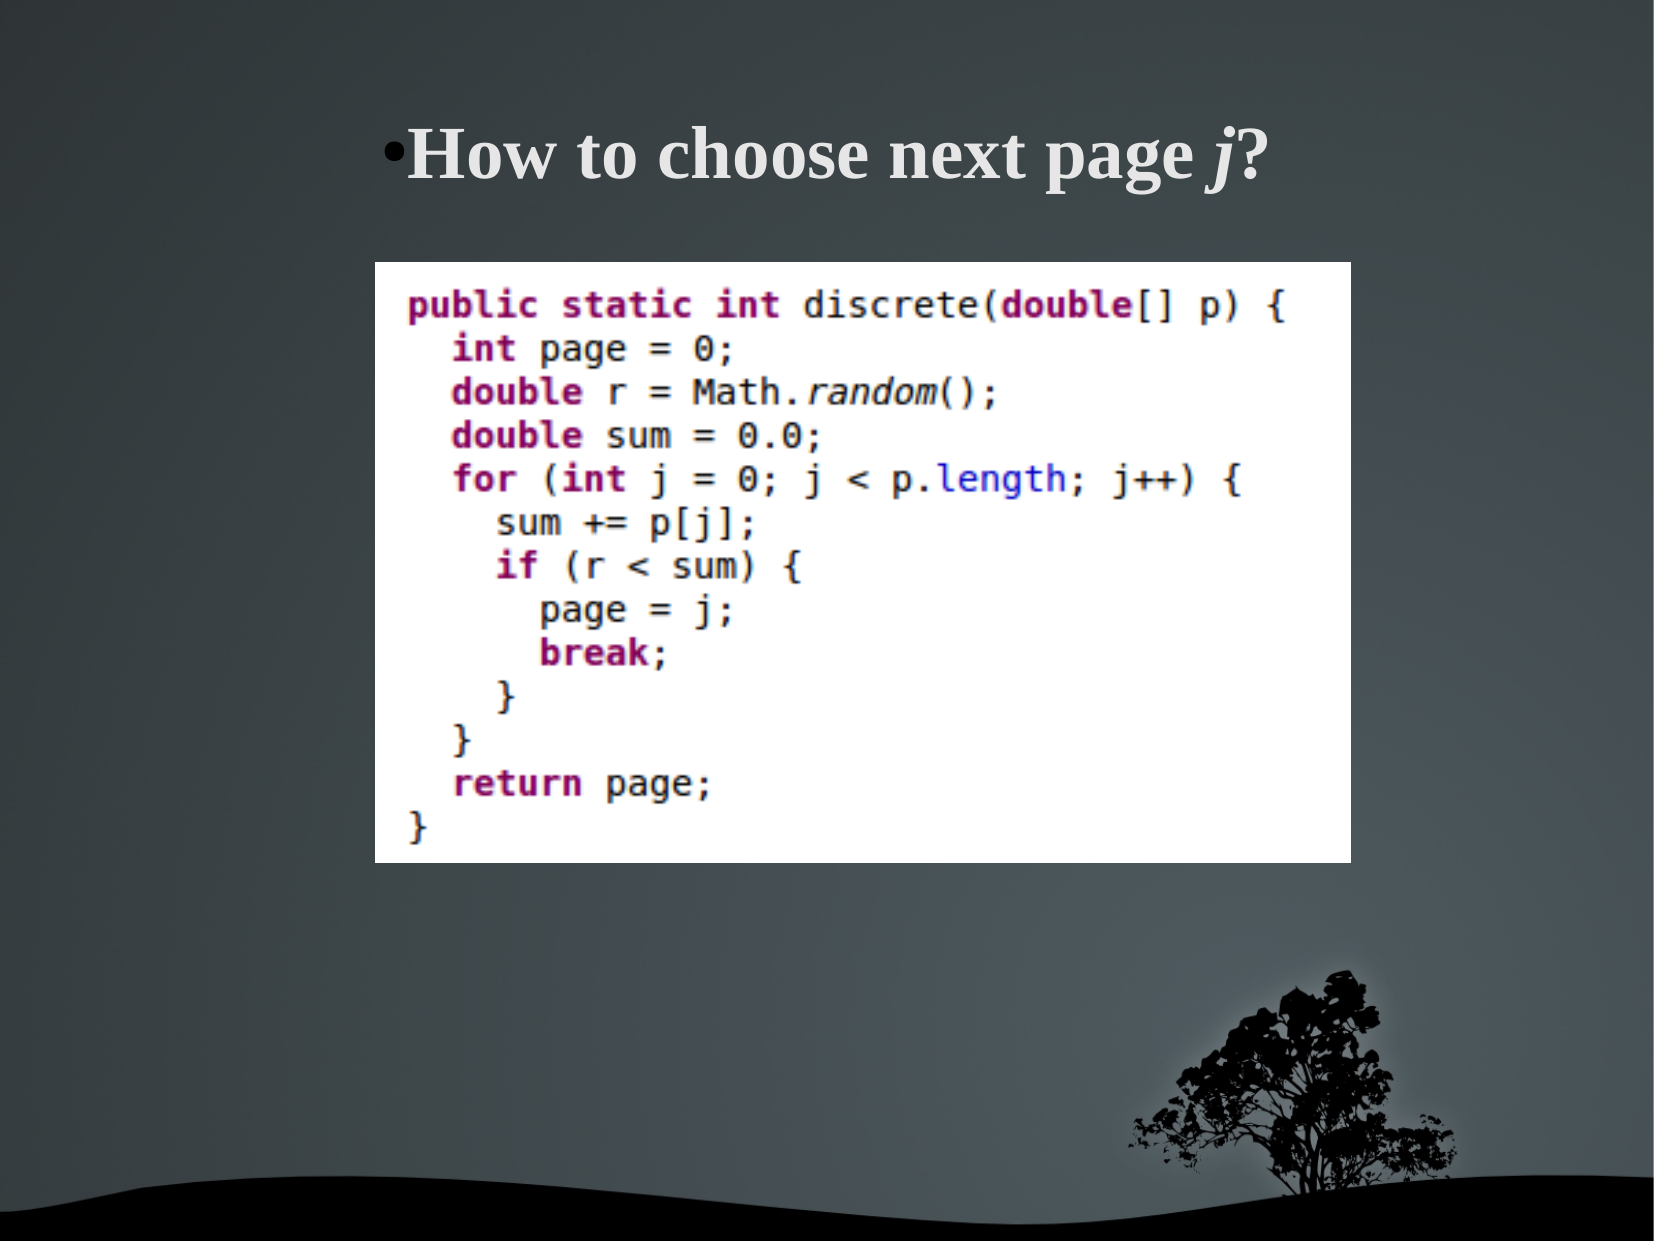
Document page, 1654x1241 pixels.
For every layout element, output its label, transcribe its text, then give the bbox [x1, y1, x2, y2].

title How to choose next page j? [82, 49, 1571, 257]
picture [0, 0, 1654, 1241]
